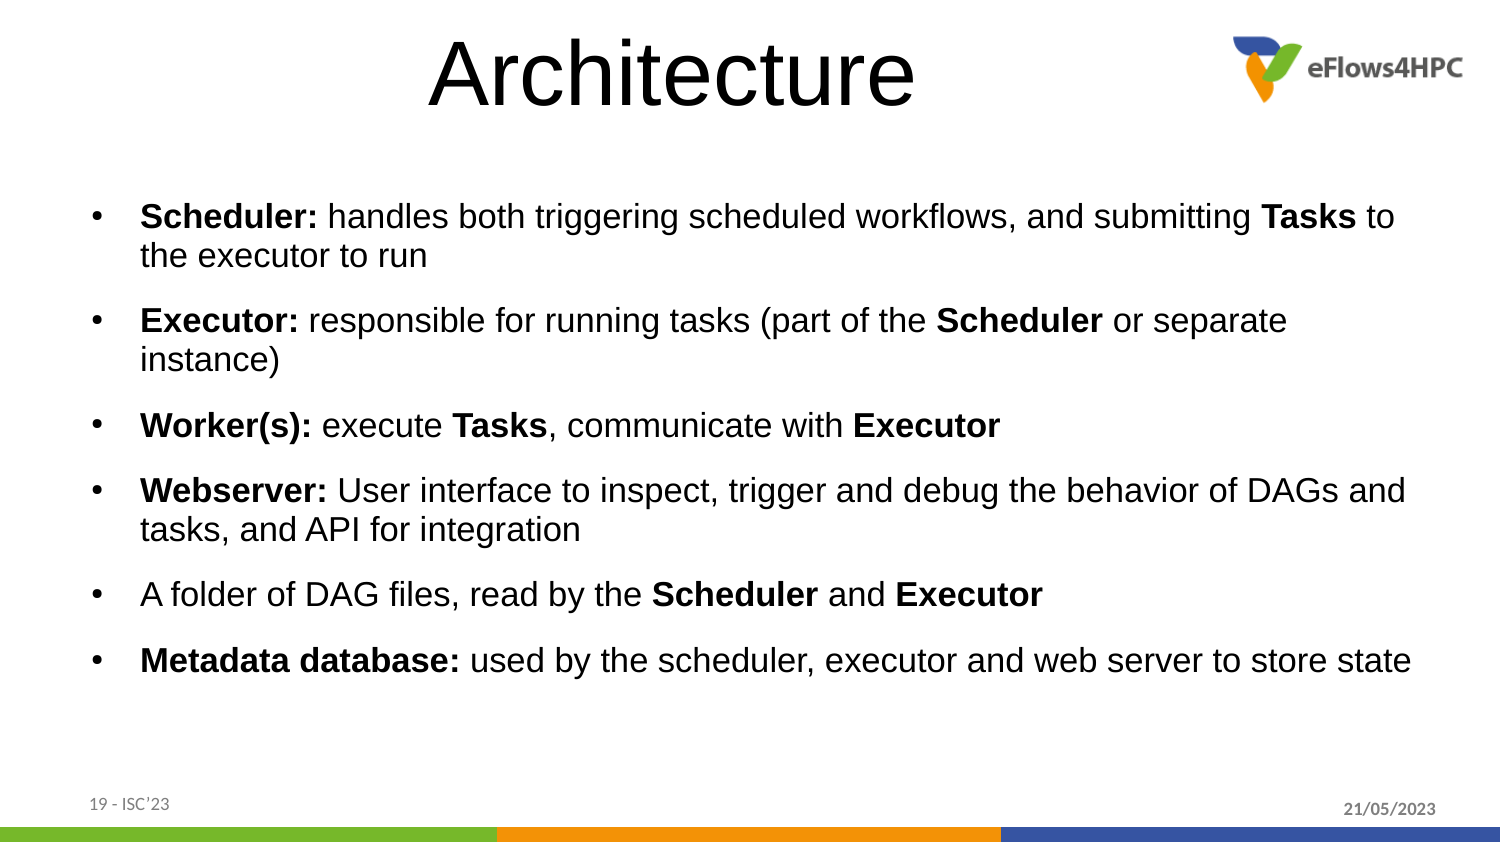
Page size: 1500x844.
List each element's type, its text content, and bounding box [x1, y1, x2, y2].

picture [1212, 23, 1487, 122]
list Scheduler: handles both triggering scheduled workflows, and submitting Tasks to the executor to run Executor: responsible for running tasks (part of the Scheduler or separate instance) Worker(s): execute Tasks, communicate with Executor Webserver: User interface to inspect, trigger and debug the behavior of DAGs and tasks, and API for integration A folder of DAG files, read by the Scheduler and Executor Metadata database: used by the scheduler, executor and web server to store state [75, 197, 1425, 687]
title Architecture [134, 22, 1212, 126]
